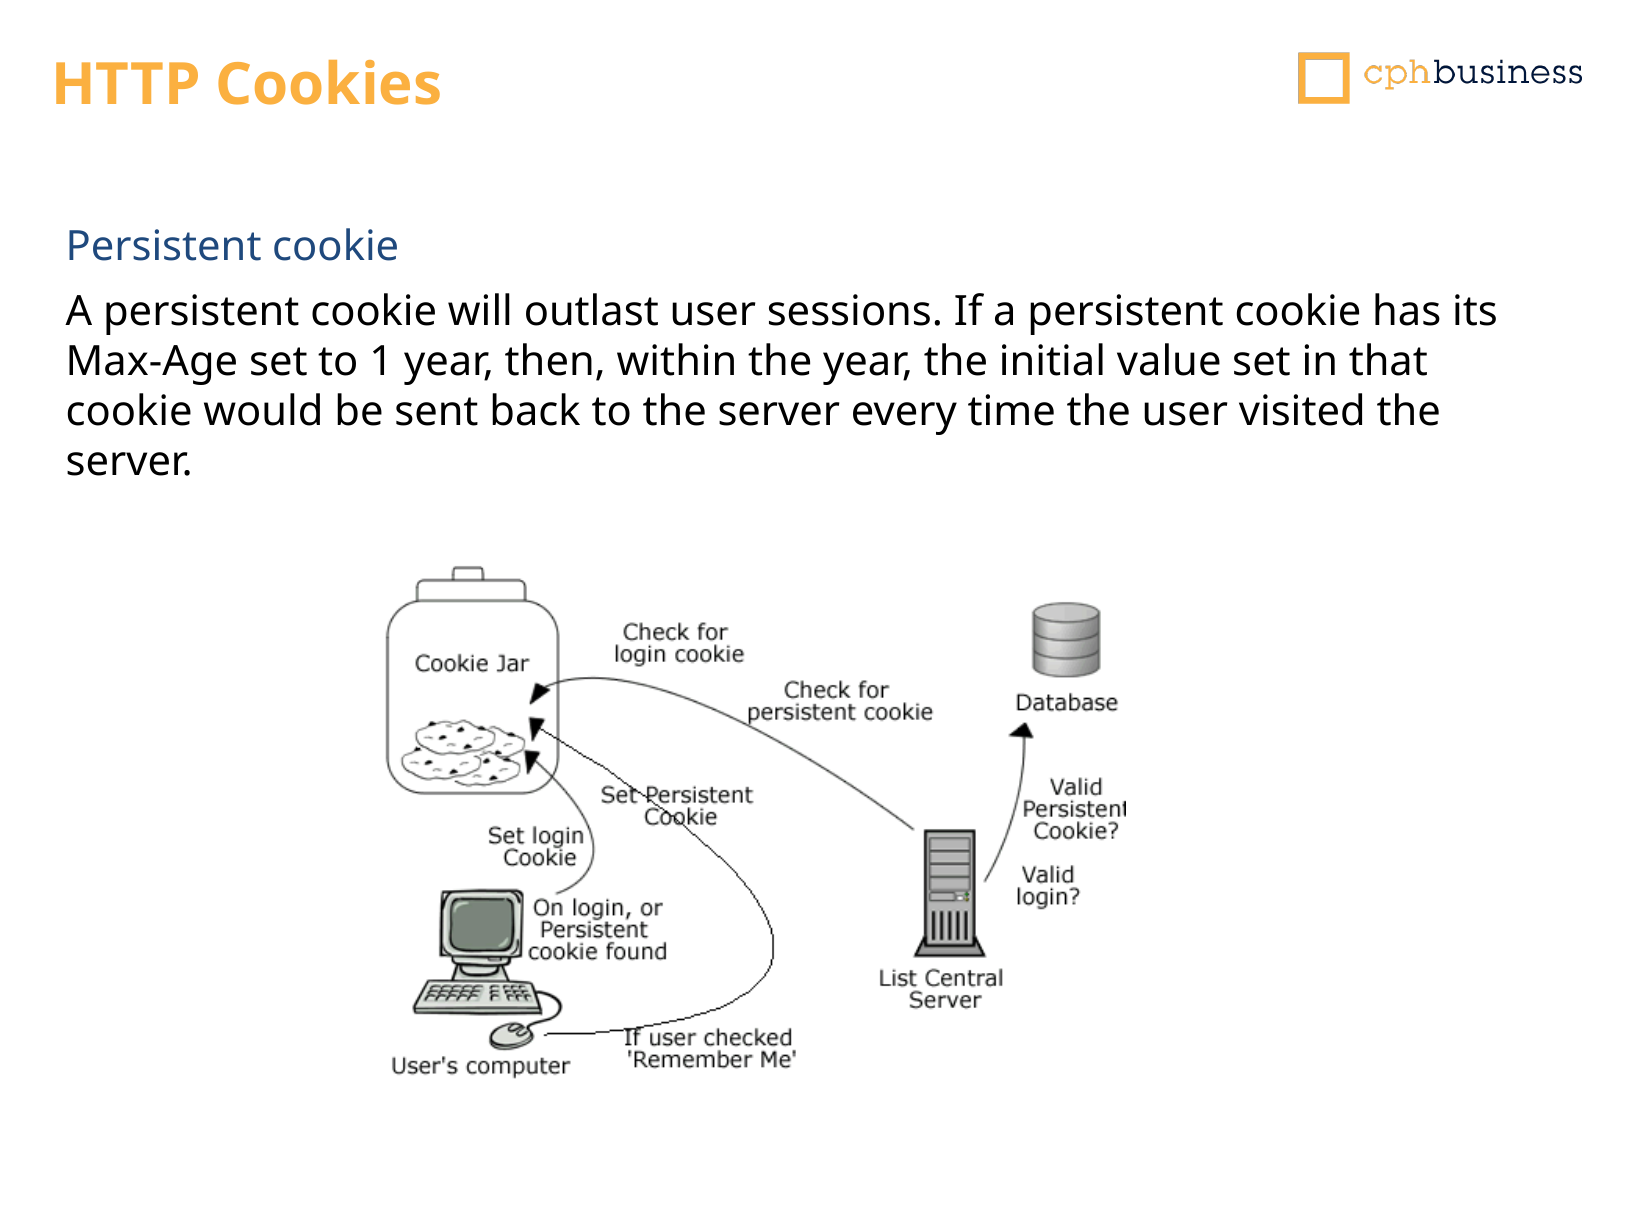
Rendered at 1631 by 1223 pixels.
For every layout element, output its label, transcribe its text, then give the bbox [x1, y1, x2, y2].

text_box HTTP Cookies [36, 38, 1293, 162]
text_box Persistent cookie A persistent cookie will outlast user sessions. If a persistent cookie has its Max-Age set to 1 year, then, within the year, the initial value set in that cookie would be sent back to the server every time the user visited the server. [50, 161, 1538, 492]
picture [1247, 1, 1631, 155]
picture [344, 543, 1126, 1091]
